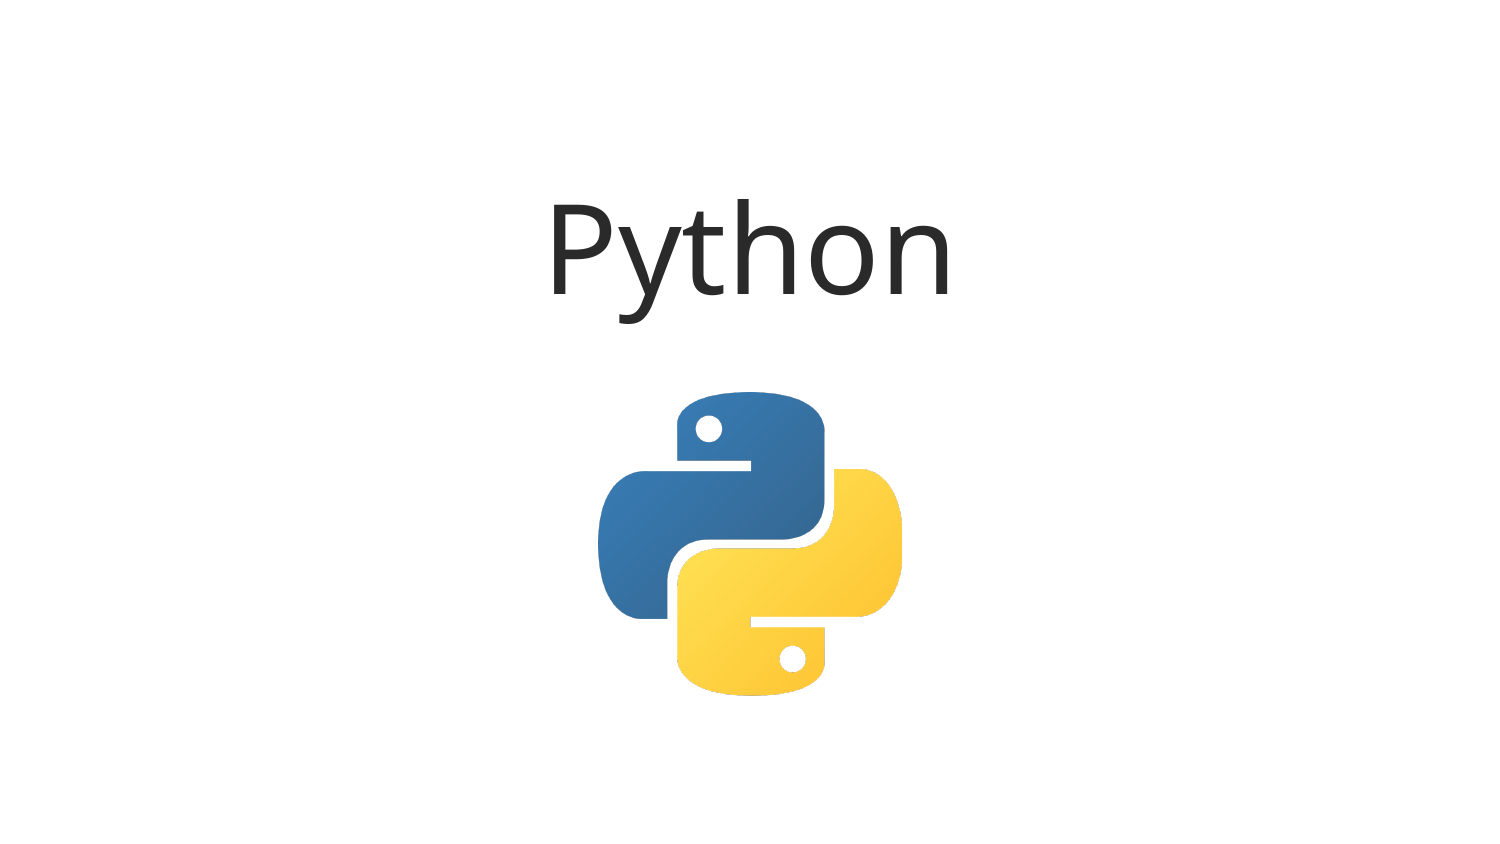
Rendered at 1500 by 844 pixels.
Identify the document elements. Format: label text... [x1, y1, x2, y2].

picture [598, 392, 902, 696]
title Python [51, 175, 1449, 314]
